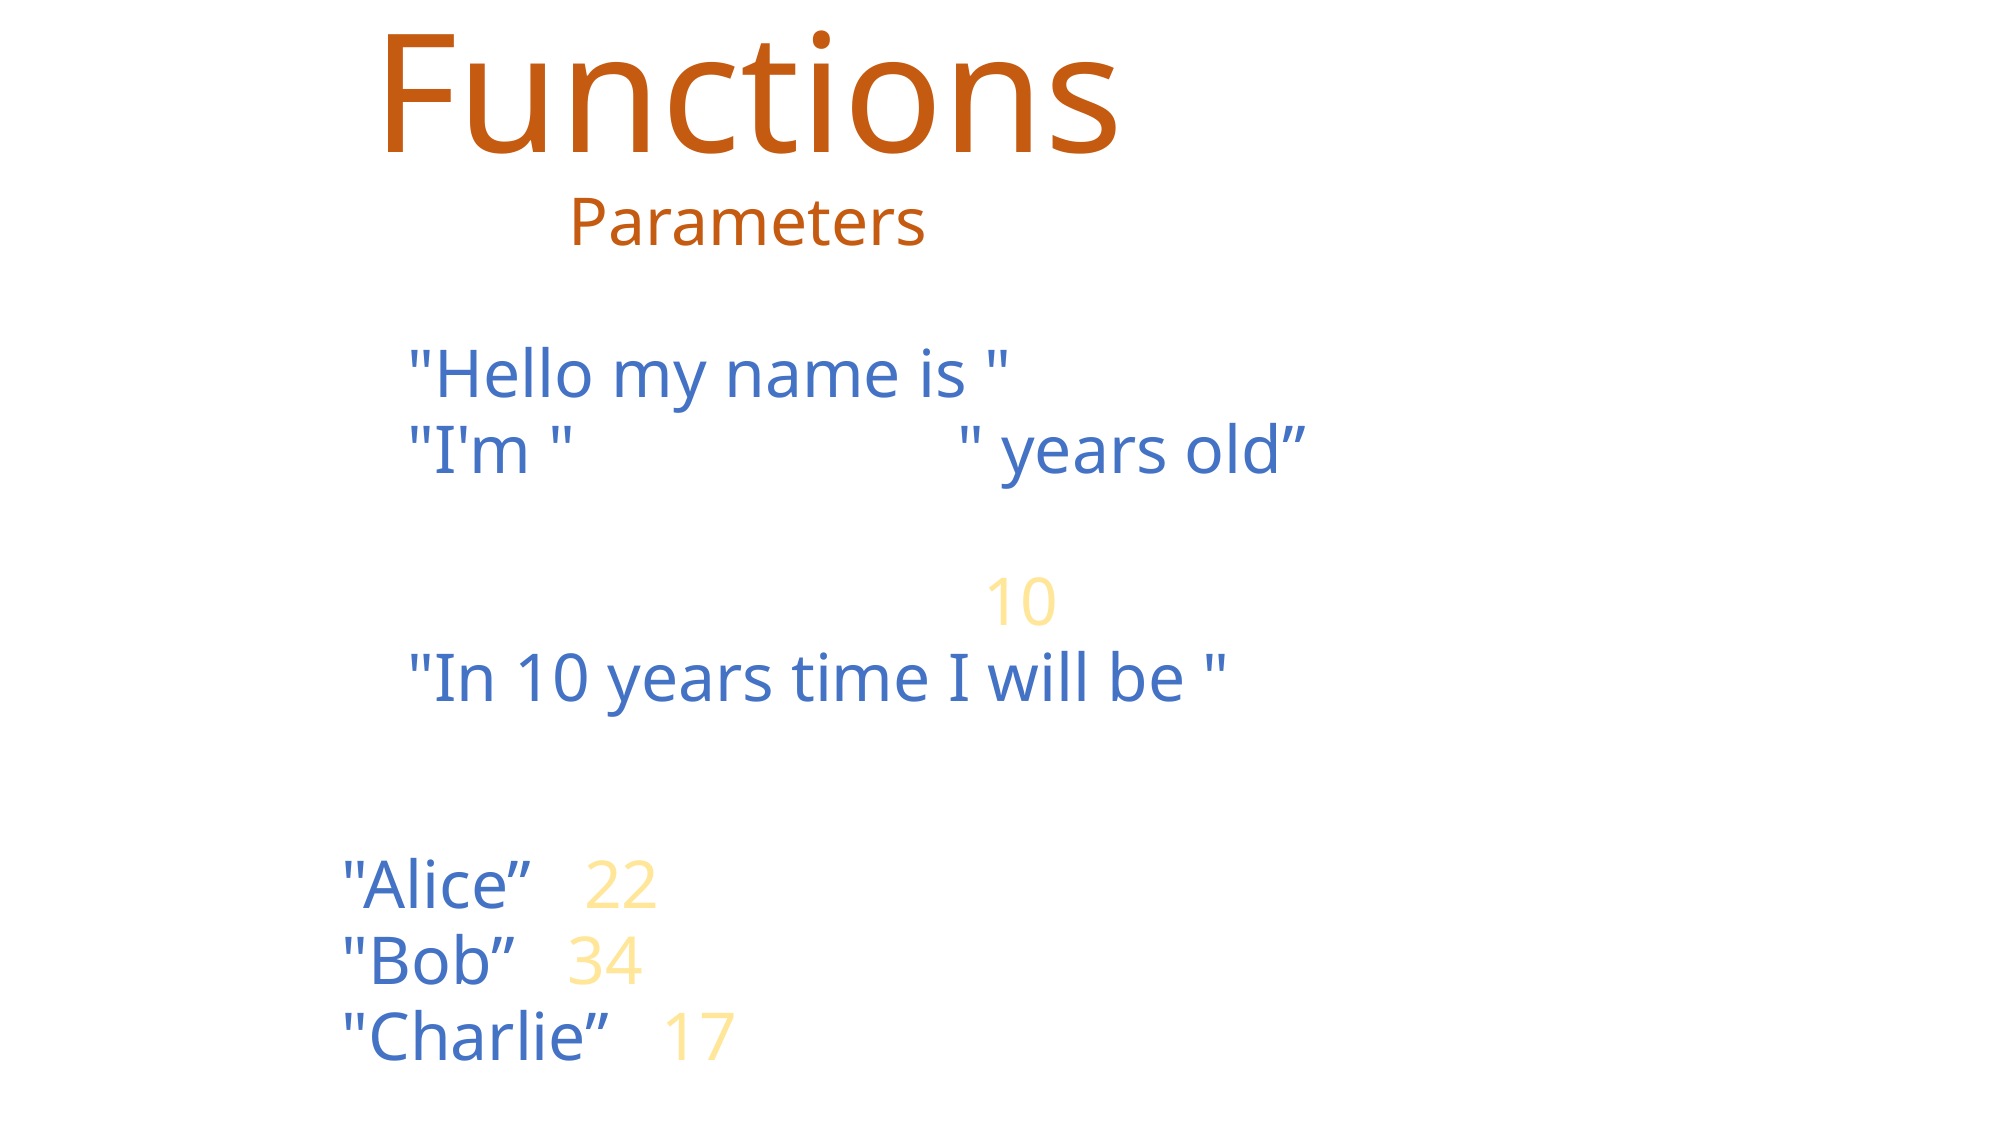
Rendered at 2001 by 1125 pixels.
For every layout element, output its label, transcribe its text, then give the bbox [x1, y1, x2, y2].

list Functions Parameters def hello(name, age): print( "Hello my name is " + name) print( "I'm " + str(age) + " years old” ) age_in_10_years = age + 10 print( "In 10 years time I will be " + str(age_in_10_years)) hello( "Alice” , 22) hello( "Bob” , 34) hello( "Charlie” , 17) [137, 34, 1863, 1088]
